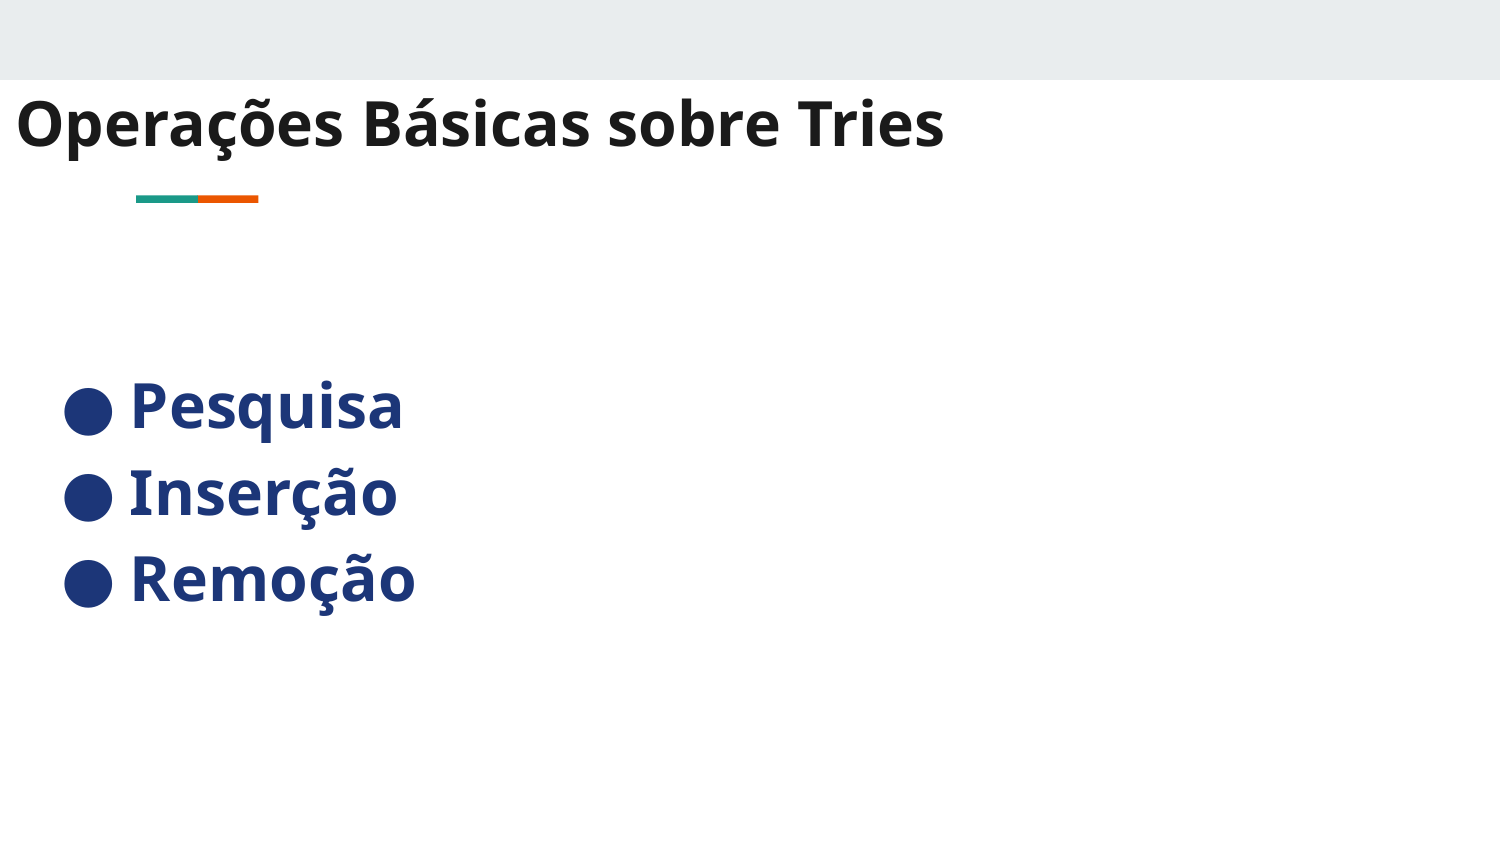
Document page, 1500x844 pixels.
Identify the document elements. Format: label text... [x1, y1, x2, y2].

title Operações Básicas sobre Tries [0, 69, 1473, 195]
list Pesquisa Inserção Remoção [39, 340, 1460, 659]
